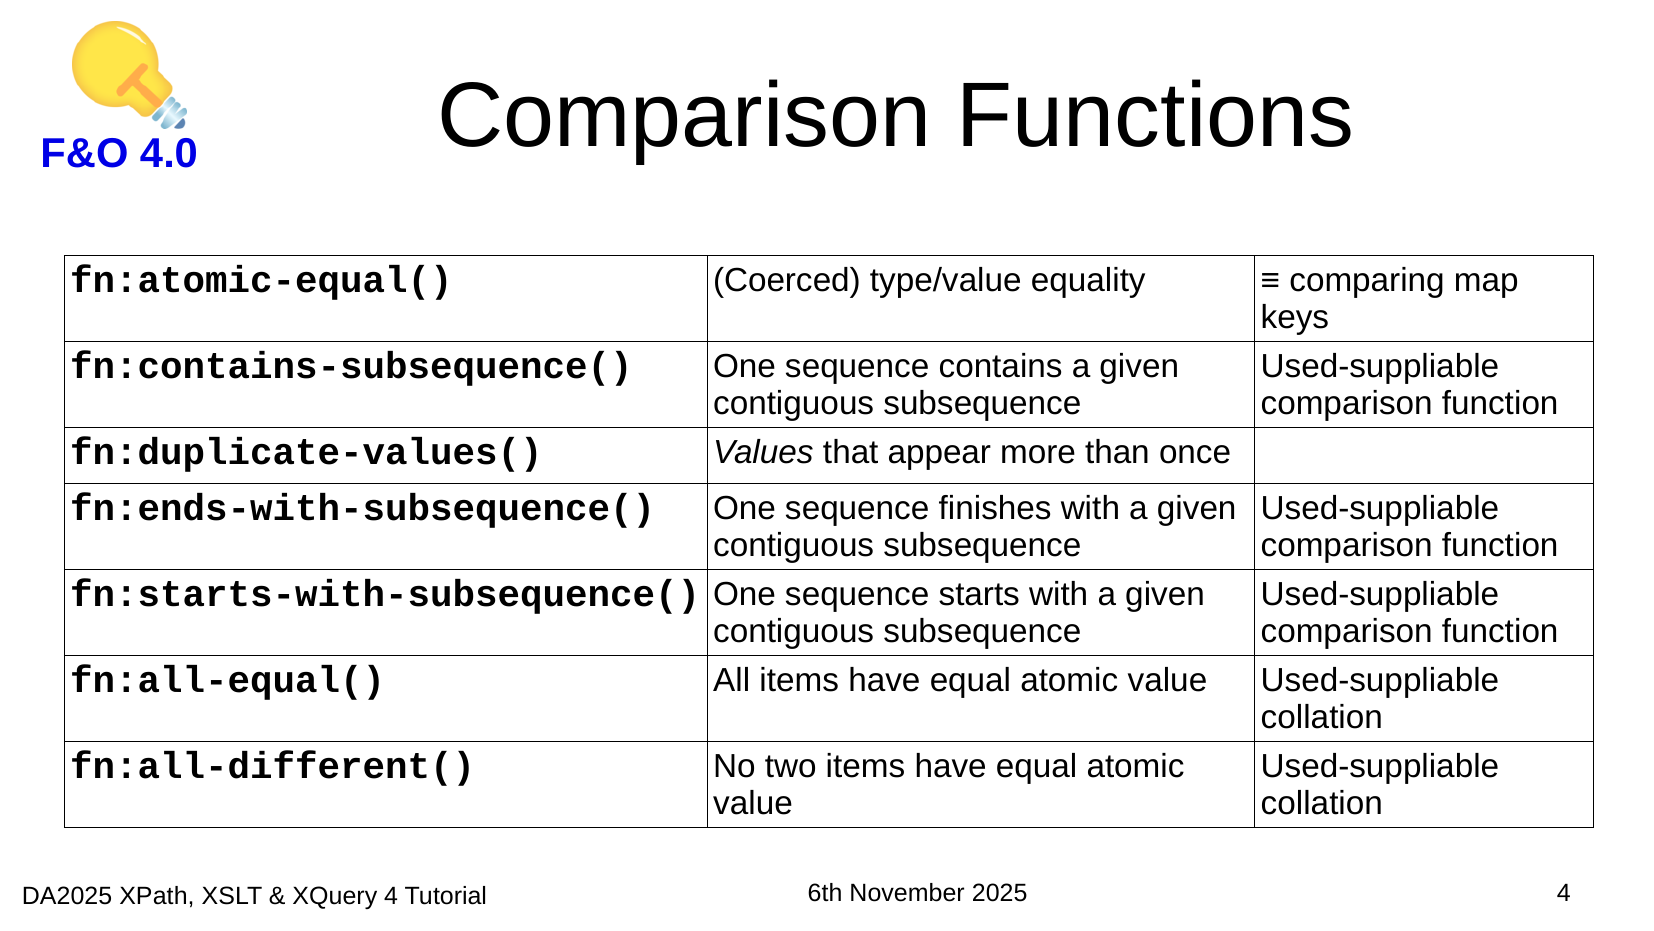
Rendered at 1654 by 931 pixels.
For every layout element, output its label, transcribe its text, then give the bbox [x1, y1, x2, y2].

table_cell Used-suppliable comparison function [1255, 342, 1593, 427]
table_cell Used-suppliable collation [1255, 656, 1593, 741]
table_cell fn:all-equal() [65, 656, 707, 741]
table_cell fn:all-different() [65, 742, 707, 827]
table_cell Values that appear more than once [708, 428, 1254, 483]
table_cell One sequence finishes with a given contiguous subsequence [708, 484, 1254, 569]
table_cell No two items have equal atomic value [708, 742, 1254, 827]
table_cell fn:contains-subsequence() [65, 342, 707, 427]
table_cell All items have equal atomic value [708, 656, 1254, 741]
table_cell fn:duplicate-values() [65, 428, 707, 483]
picture [72, 21, 187, 129]
table_header ≡ comparing map keys [1255, 256, 1593, 341]
table_header fn:atomic-equal() [65, 256, 707, 341]
table_cell One sequence starts with a given contiguous subsequence [708, 570, 1254, 655]
table_cell One sequence contains a given contiguous subsequence [708, 342, 1254, 427]
table_cell Used-suppliable collation [1255, 742, 1593, 827]
table_header (Coerced) type/value equality [708, 256, 1254, 341]
table_cell [1255, 428, 1593, 483]
title Comparison Functions [222, 37, 1571, 193]
table_cell fn:ends-with-subsequence() [65, 484, 707, 569]
table_cell fn:starts-with-subsequence() [65, 570, 707, 655]
table_cell Used-suppliable comparison function [1255, 484, 1593, 569]
table_cell Used-suppliable comparison function [1255, 570, 1593, 655]
